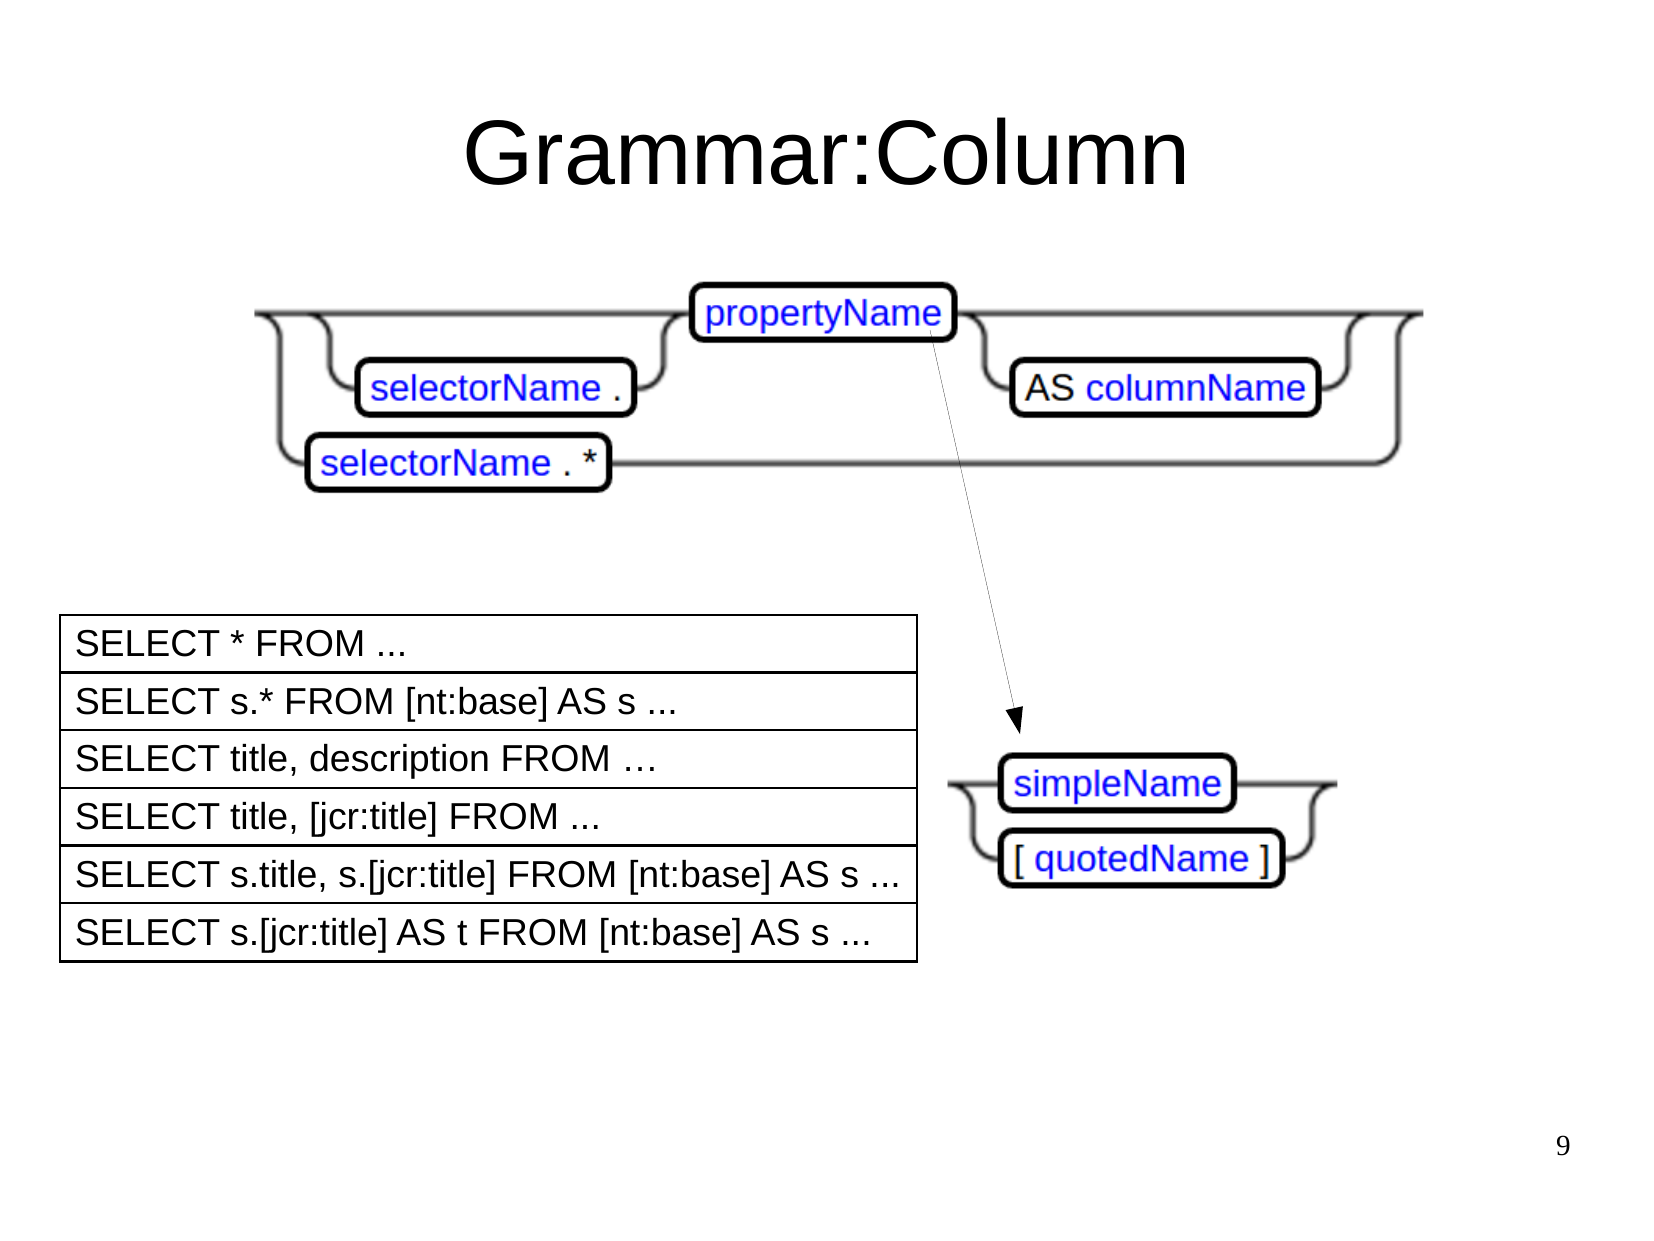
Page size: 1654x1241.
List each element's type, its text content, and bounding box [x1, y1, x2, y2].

table_cell SELECT title, description FROM … [61, 731, 916, 787]
picture [225, 257, 1458, 541]
table_header SELECT * FROM ... [61, 616, 916, 671]
title Grammar:Column [82, 49, 1571, 257]
table_cell SELECT s.[jcr:title] AS t FROM [nt:base] AS s ... [61, 904, 916, 960]
picture [918, 734, 1383, 946]
table_cell SELECT s.title, s.[jcr:title] FROM [nt:base] AS s ... [61, 847, 916, 902]
table_cell SELECT s.* FROM [nt:base] AS s ... [61, 674, 916, 729]
table_cell SELECT title, [jcr:title] FROM ... [61, 789, 916, 844]
